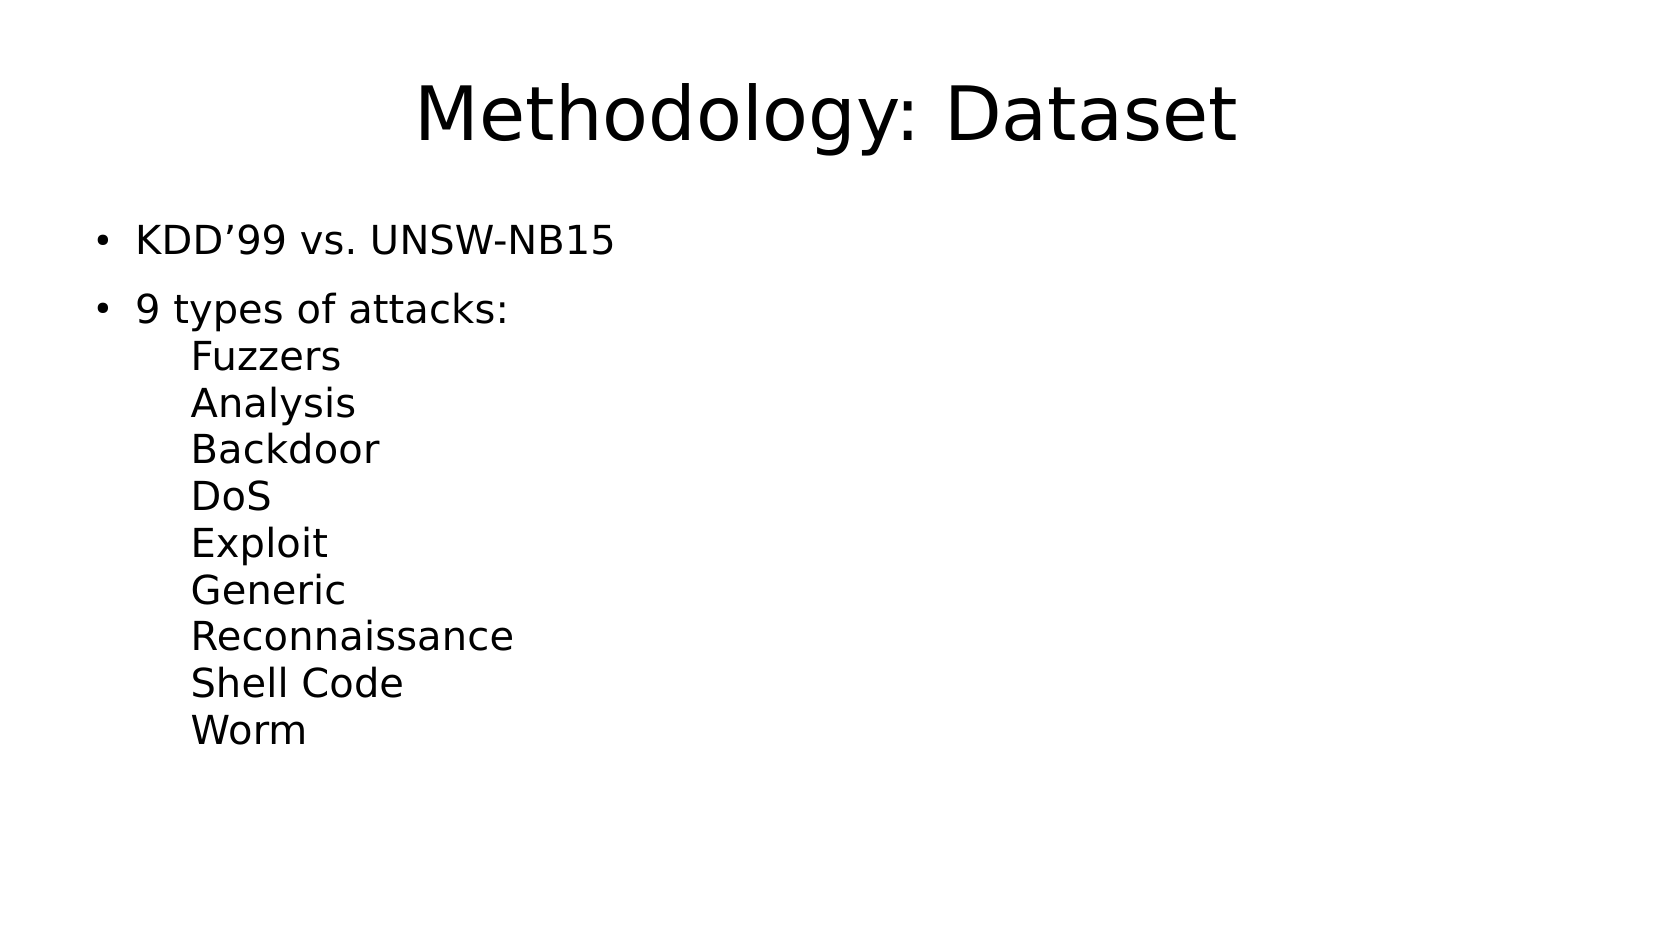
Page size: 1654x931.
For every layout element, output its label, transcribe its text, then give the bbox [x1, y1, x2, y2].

title Methodology: Dataset [82, 37, 1571, 193]
list KDD’99 vs. UNSW-NB15 9 types of attacks: Fuzzers Analysis Backdoor DoS Exploit Generic Reconnaissance Shell Code Worm [82, 217, 1571, 758]
